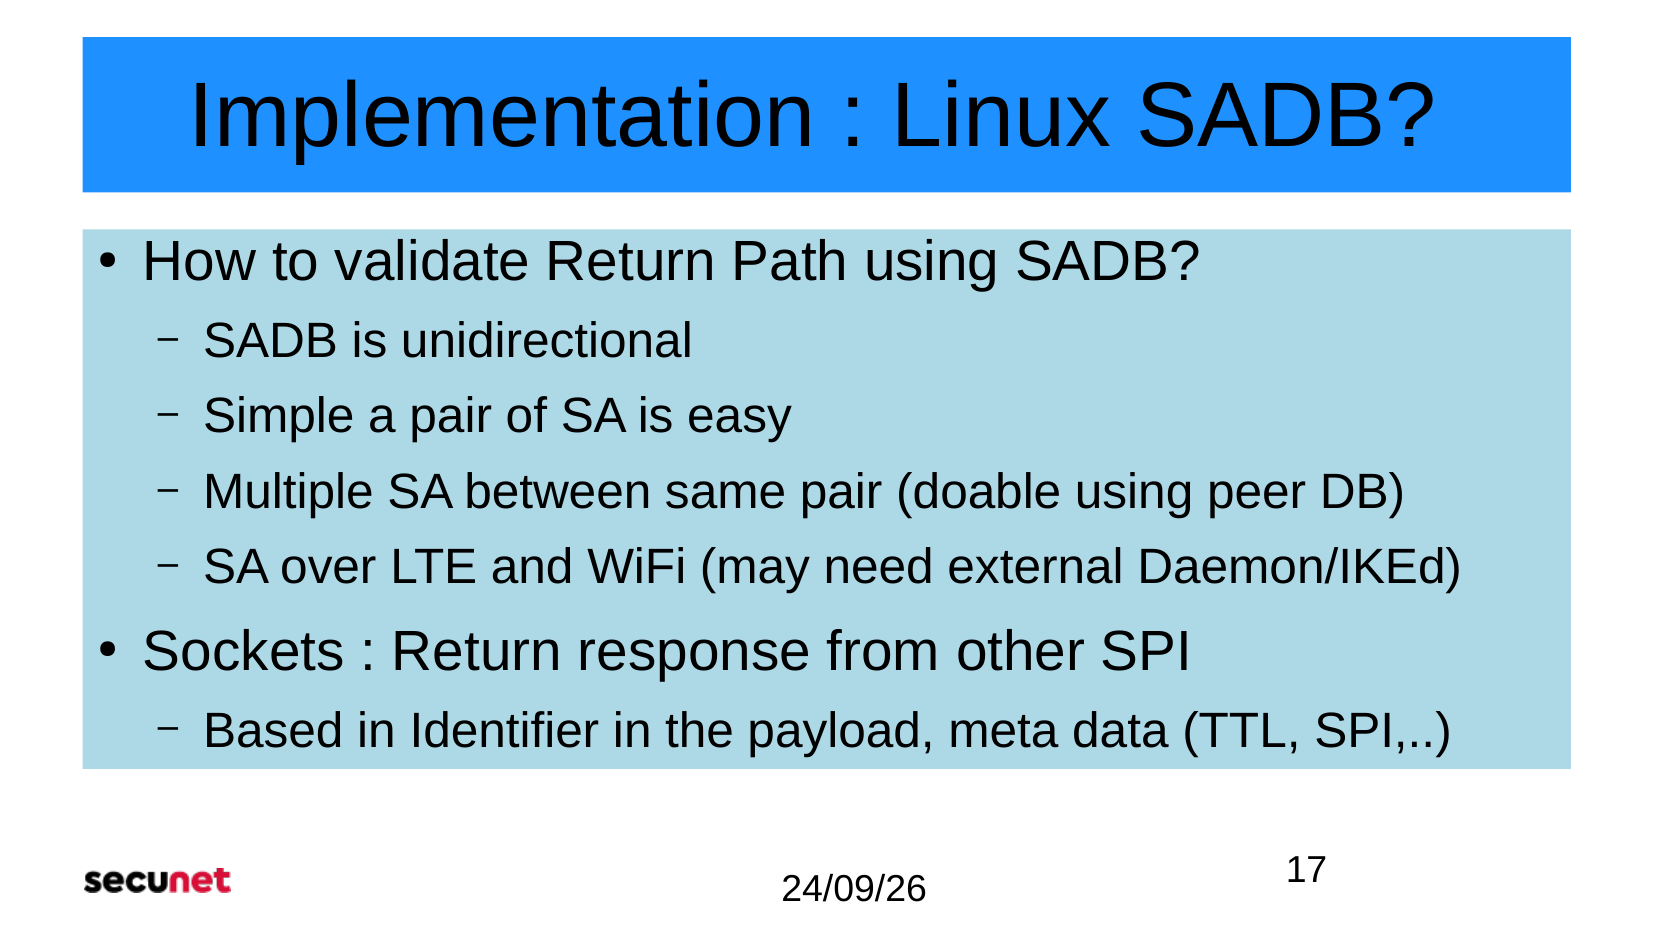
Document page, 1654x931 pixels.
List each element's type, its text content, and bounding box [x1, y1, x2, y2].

list How to validate Return Path using SADB? SADB is unidirectional Simple a pair of SA is easy Multiple SA between same pair (doable using peer DB) SA over LTE and WiFi (may need external Daemon/IKEd) Sockets : Return response from other SPI Based in Identifier in the payload, meta data (TTL, SPI,..) [82, 229, 1571, 769]
title Implementation : Linux SADB? [82, 37, 1571, 193]
picture [84, 868, 231, 893]
